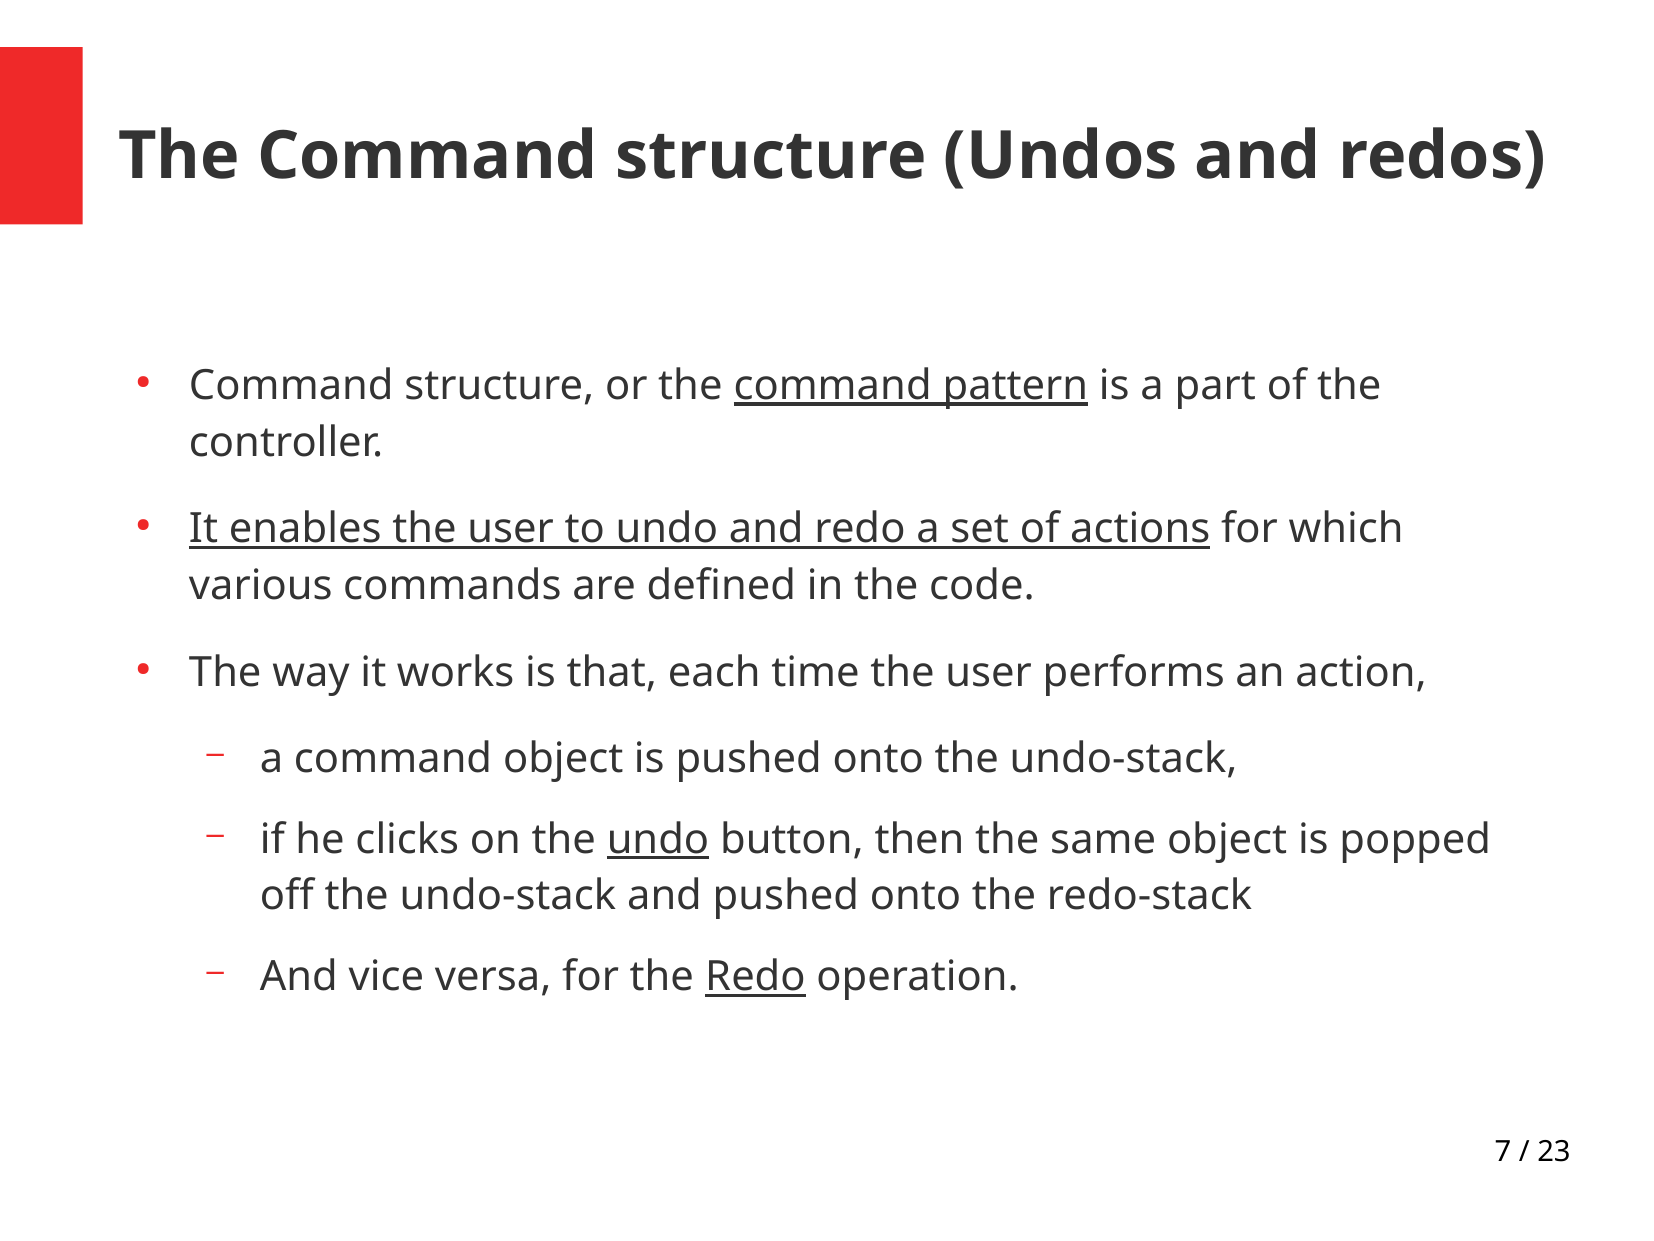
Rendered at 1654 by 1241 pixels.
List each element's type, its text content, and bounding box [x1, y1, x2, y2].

title The Command structure (Undos and redos) [118, 49, 1571, 257]
list Command structure, or the command pattern is a part of the controller. It enables the user to undo and redo a set of actions for which various commands are defined in the code. The way it works is that, each time the user performs an action, a command object is pushed onto the undo-stack, if he clicks on the undo button, then the same object is popped off the undo-stack and pushed onto the redo-stack And vice versa, for the Redo operation. [118, 354, 1536, 1074]
